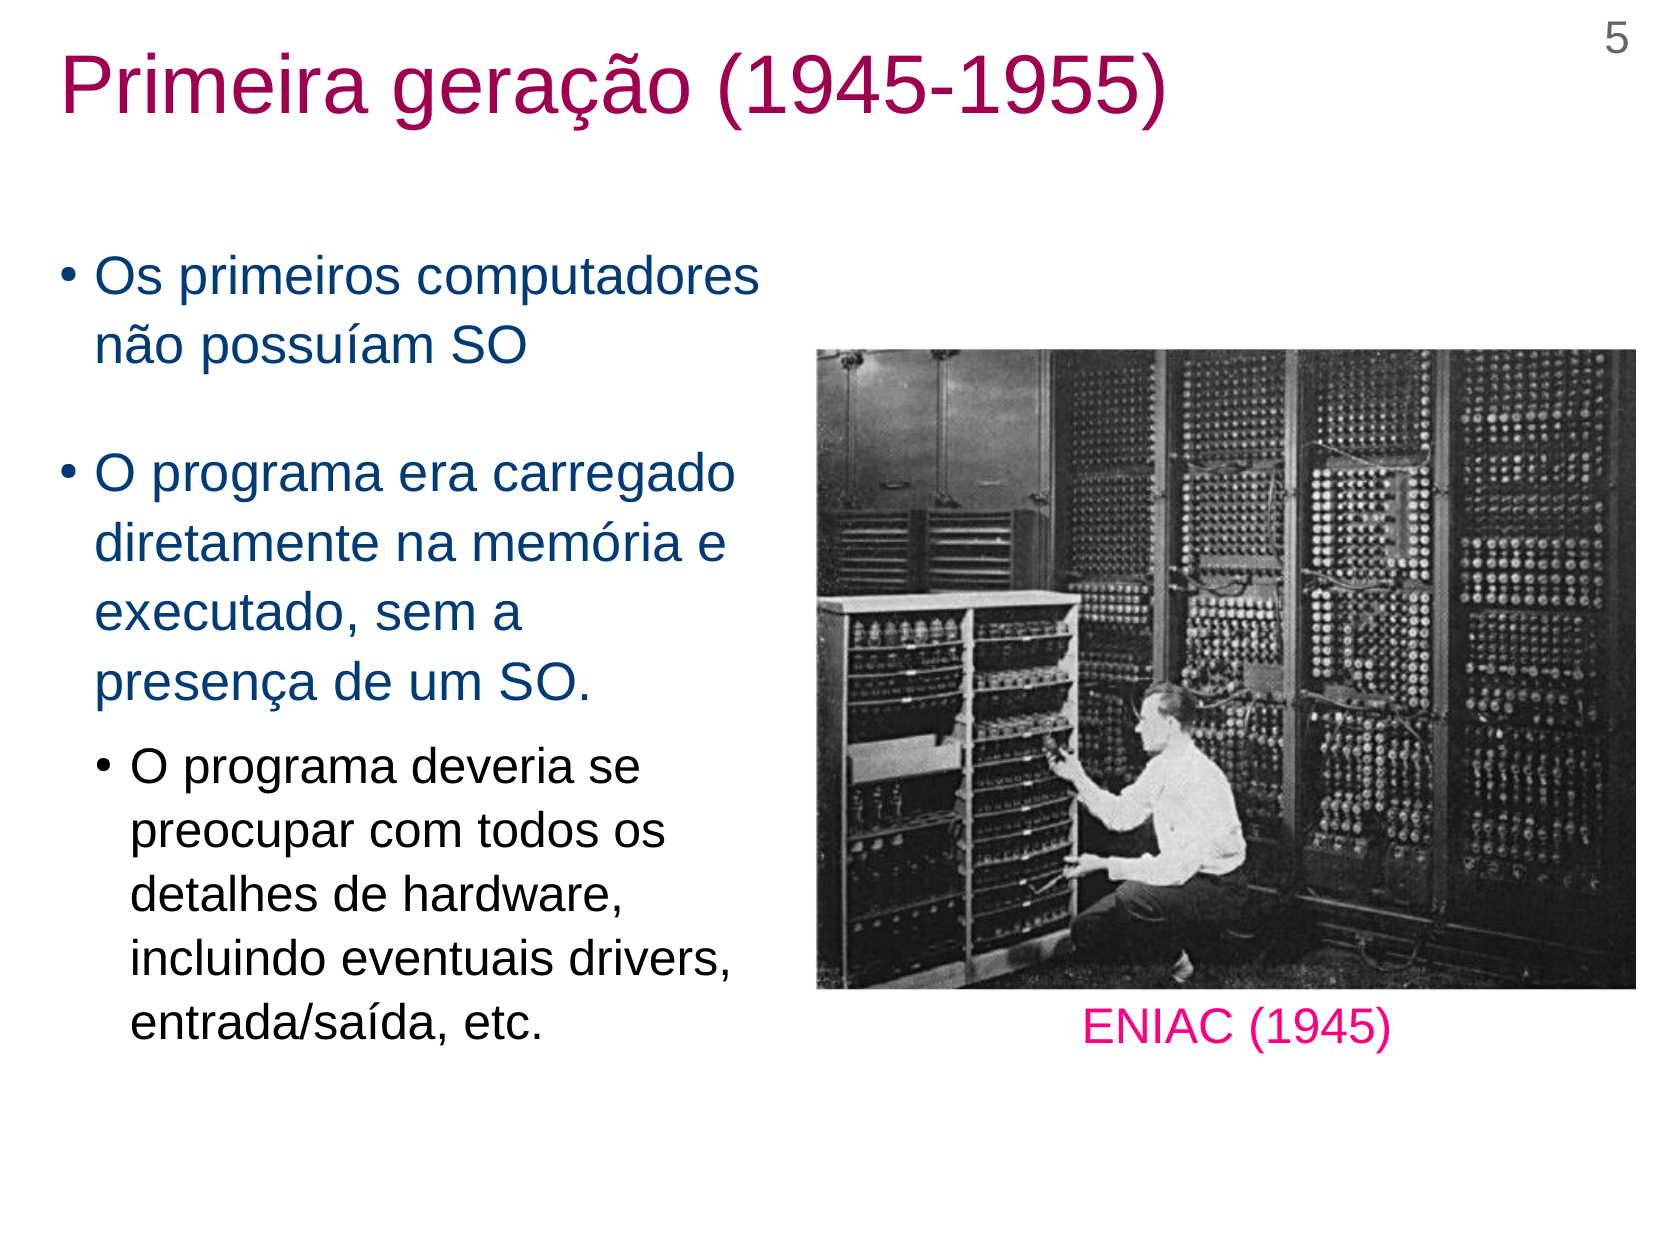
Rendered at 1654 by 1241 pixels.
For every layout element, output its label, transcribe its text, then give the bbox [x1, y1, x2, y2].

title Primeira geração (1945-1955) [59, 29, 1595, 148]
picture [815, 348, 1636, 991]
list Os primeiros computadores não possuíam SO O programa era carregado diretamente na memória e executado, sem a presença de um SO. O programa deveria se preocupar com todos os detalhes de hardware, incluindo eventuais drivers, entrada/saída, etc. [59, 236, 762, 1211]
text_box ENIAC (1945) [903, 990, 1571, 1062]
